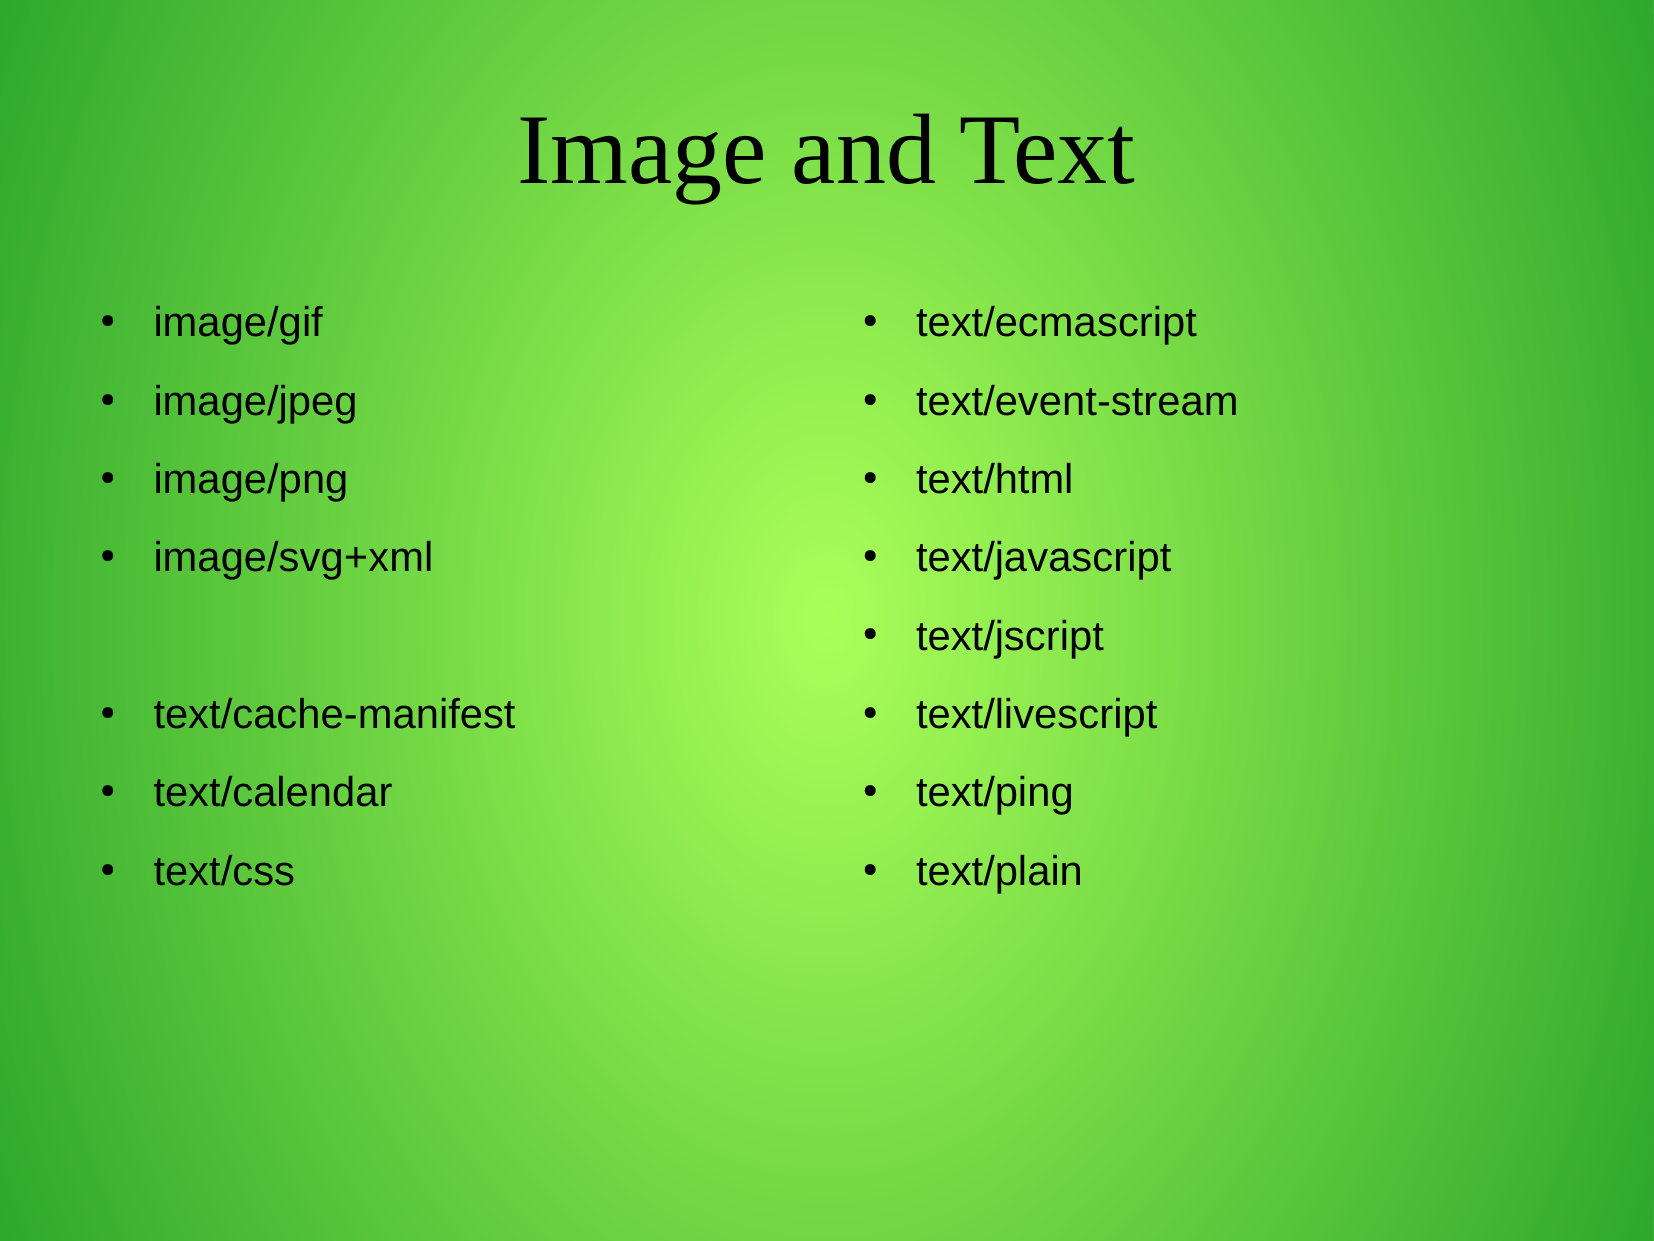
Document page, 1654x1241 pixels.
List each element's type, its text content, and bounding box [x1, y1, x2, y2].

list text/ecmascript text/event-stream text/html text/javascript text/jscript text/livescript text/ping text/plain [845, 299, 1572, 1019]
list image/gif image/jpeg image/png image/svg+xml text/cache-manifest text/calendar text/css [82, 299, 809, 1019]
title Image and Text [82, 47, 1571, 252]
